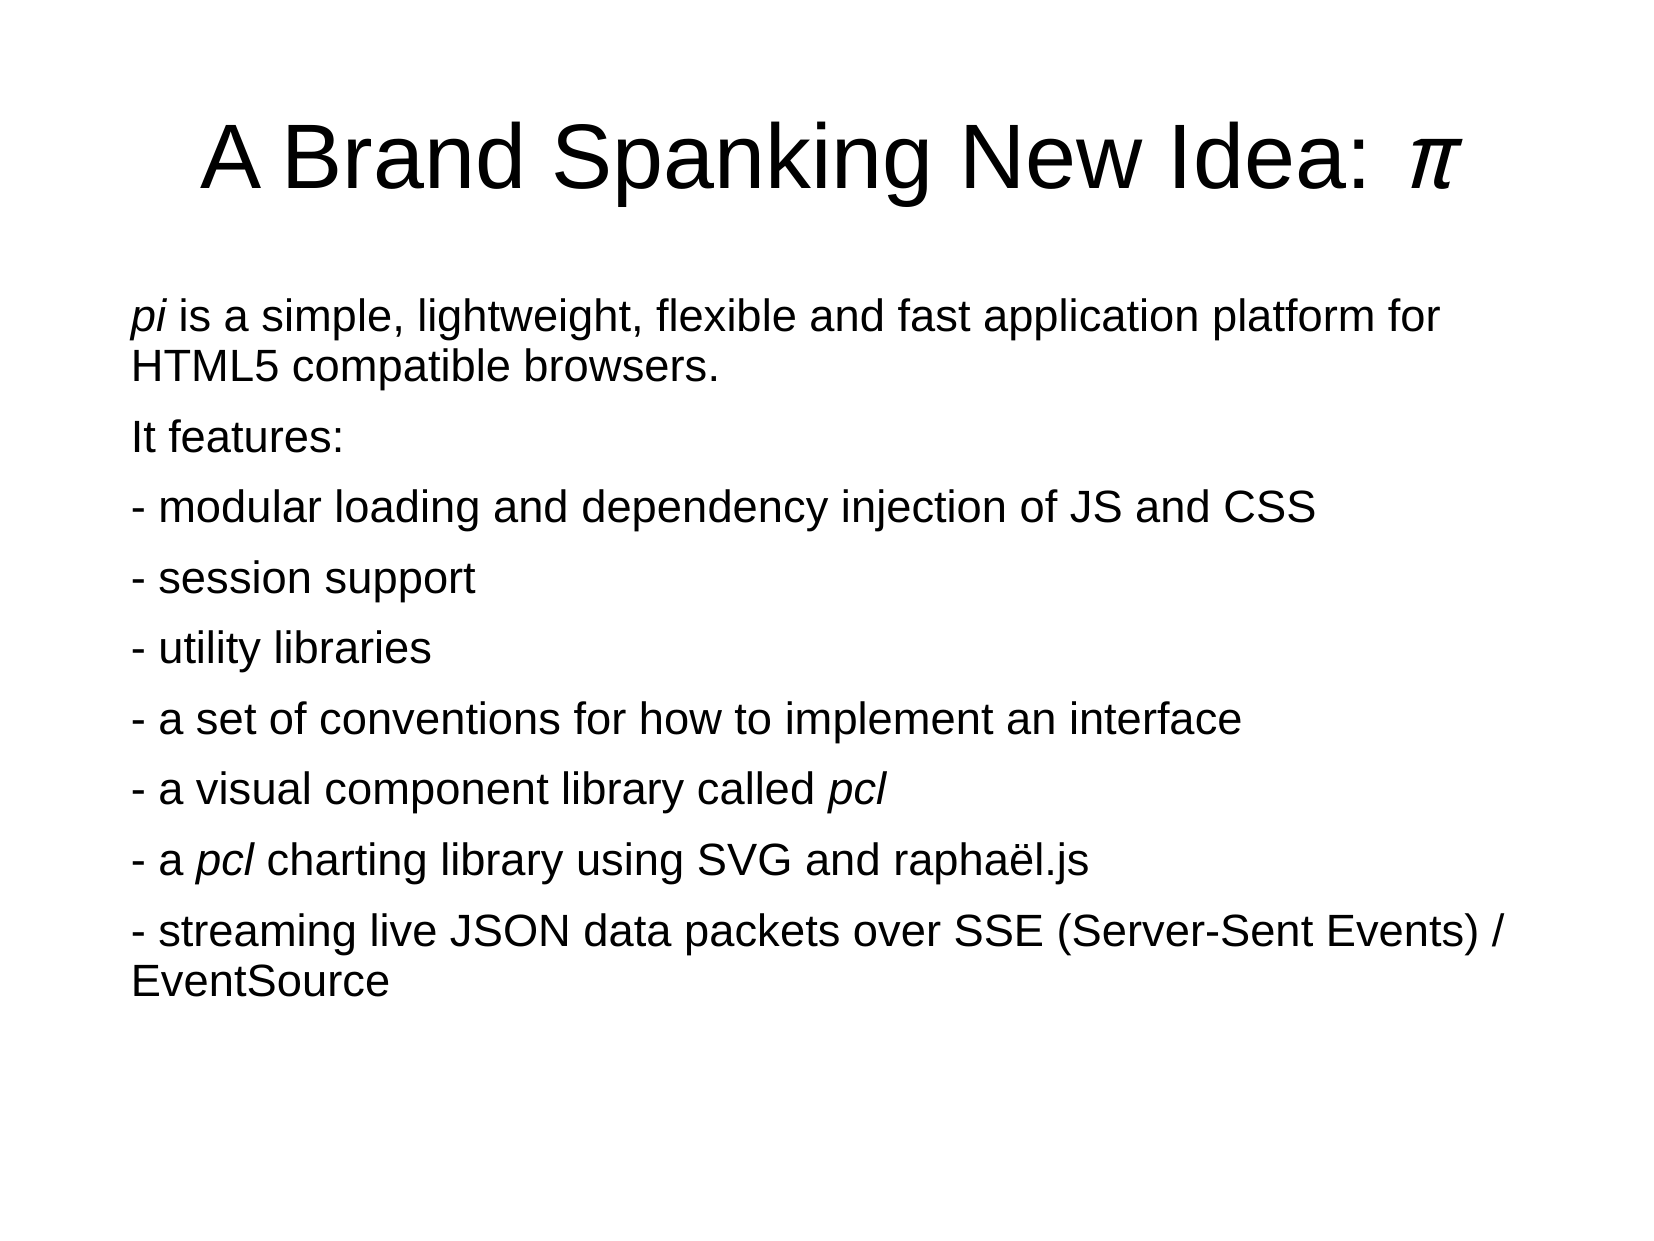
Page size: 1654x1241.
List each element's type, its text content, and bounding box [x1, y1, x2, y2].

title A Brand Spanking New Idea: π [82, 49, 1571, 257]
list pi is a simple, lightweight, flexible and fast application platform for HTML5 compatible browsers. It features: - modular loading and dependency injection of JS and CSS - session support - utility libraries - a set of conventions for how to implement an interface - a visual component library called pcl - a pcl charting library using SVG and raphaël.js - streaming live JSON data packets over SSE (Server-Sent Events) / EventSource [82, 290, 1571, 1010]
